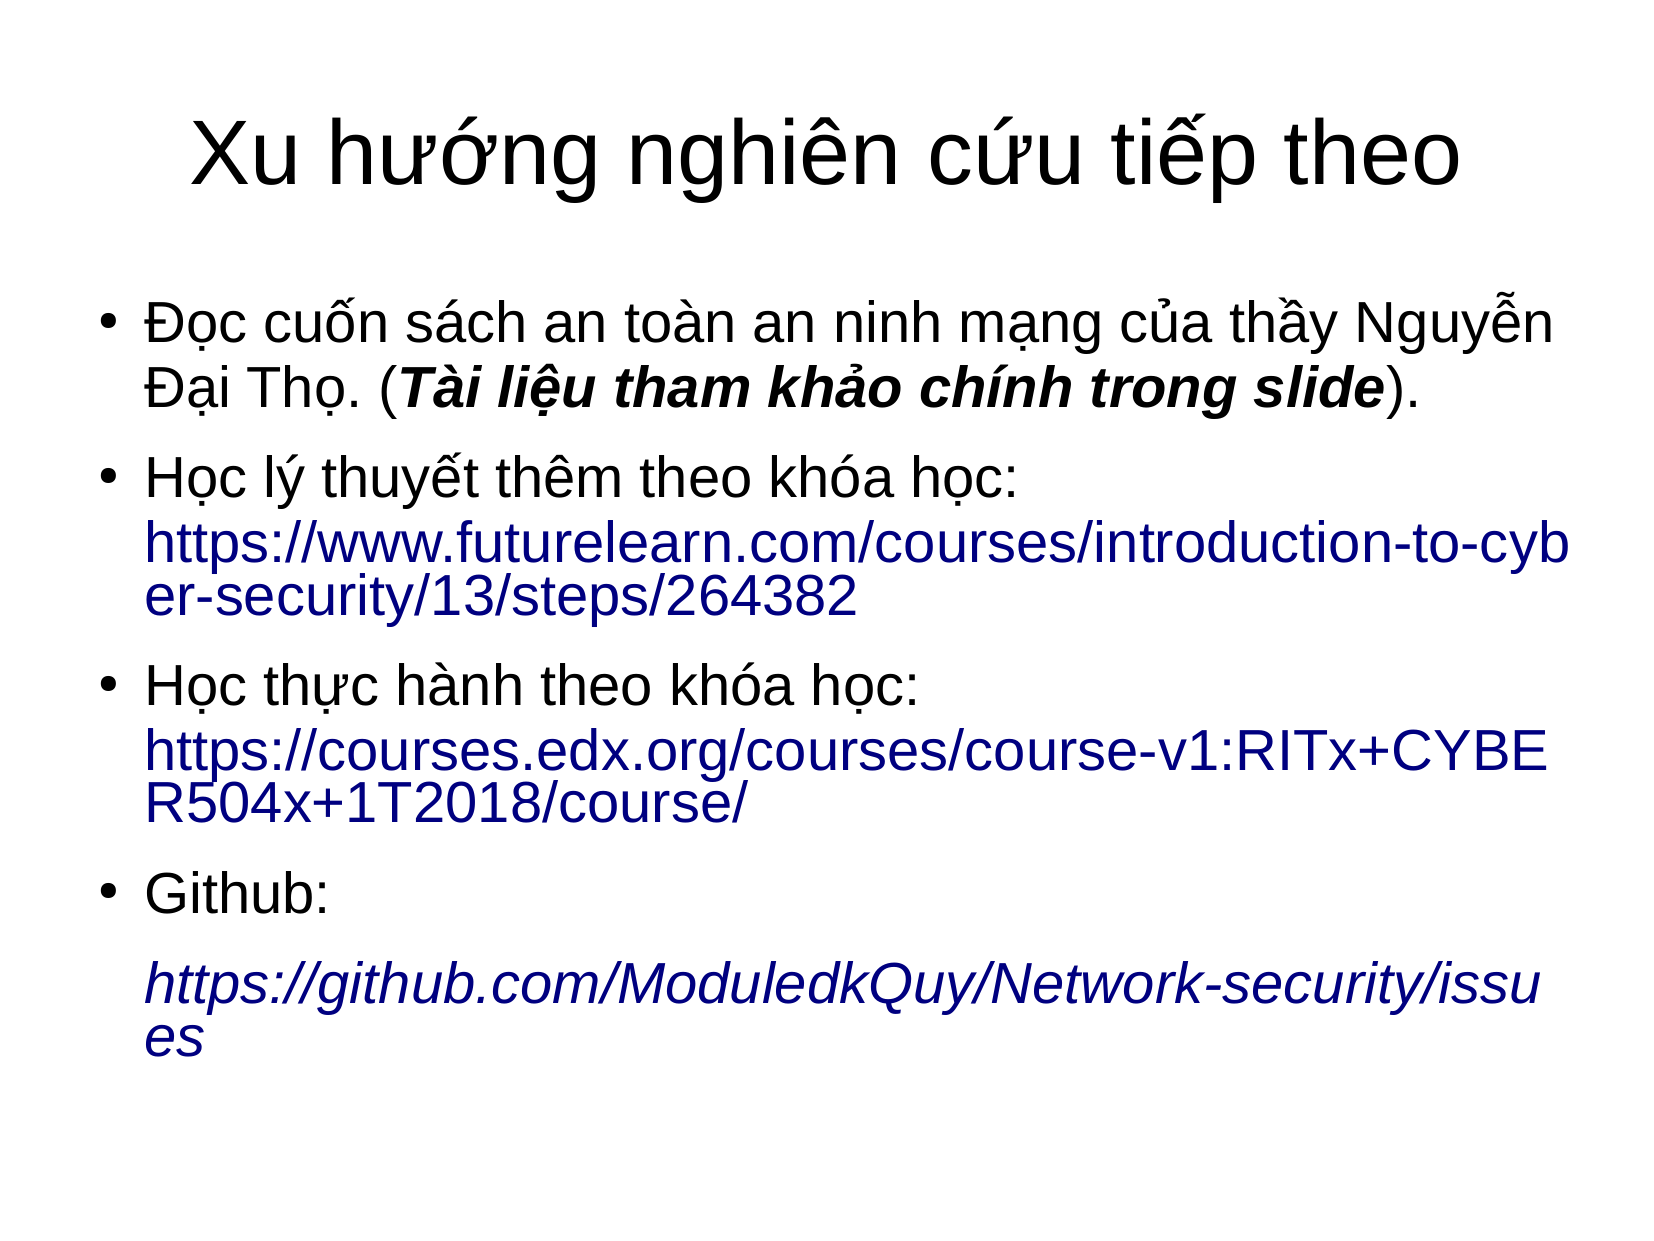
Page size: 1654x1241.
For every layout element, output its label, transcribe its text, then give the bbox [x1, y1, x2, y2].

list Đọc cuốn sách an toàn an ninh mạng của thầy Nguyễn Đại Thọ. (Tài liệu tham khảo chính trong slide). Học lý thuyết thêm theo khóa học: https://www.futurelearn.com/courses/introduction-to-cyber-security/13/steps/264382 Học thực hành theo khóa học: https://courses.edx.org/courses/course-v1:RITx+CYBER504x+1T2018/course/ Github: https://github.com/ModuledkQuy/Network-security/issues [82, 290, 1571, 1010]
title Xu hướng nghiên cứu tiếp theo [82, 49, 1571, 257]
